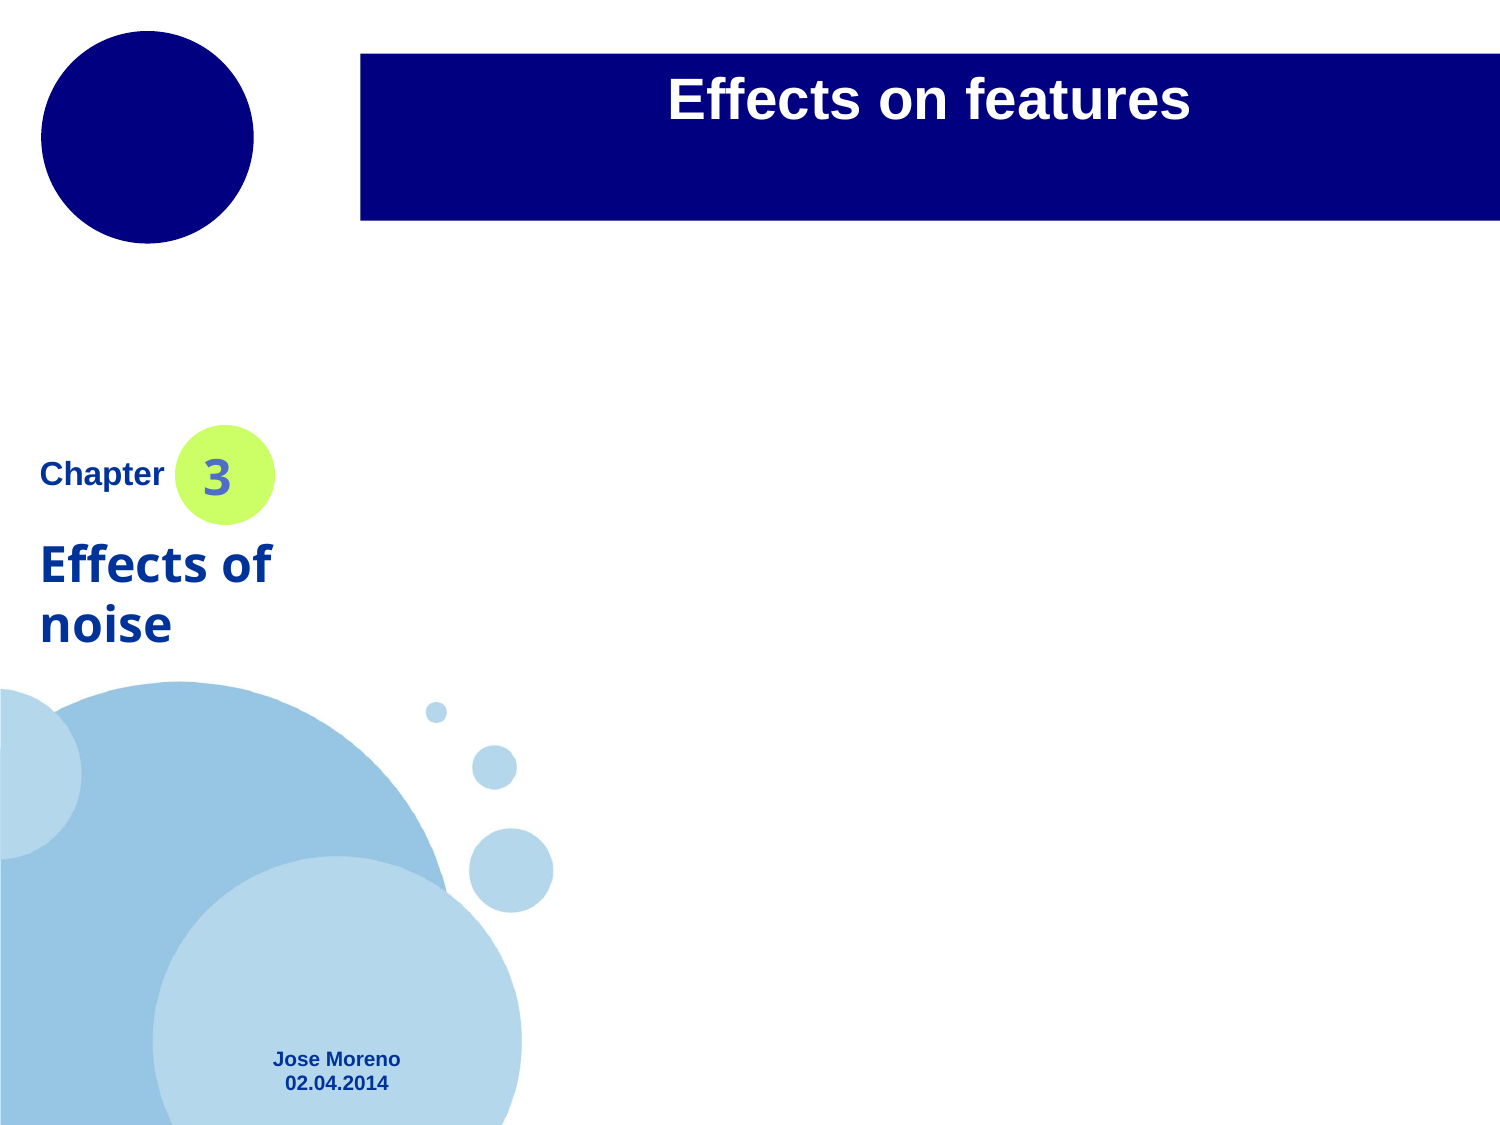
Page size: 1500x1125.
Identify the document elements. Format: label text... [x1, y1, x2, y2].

text_box [192, 424, 276, 524]
text_box 3 [189, 437, 248, 513]
text_box Chapter [24, 444, 185, 501]
picture [0, 638, 625, 1125]
text_box [174, 440, 189, 510]
title Effects on features [360, 53, 1500, 221]
text_box Effects of noise [24, 524, 413, 661]
